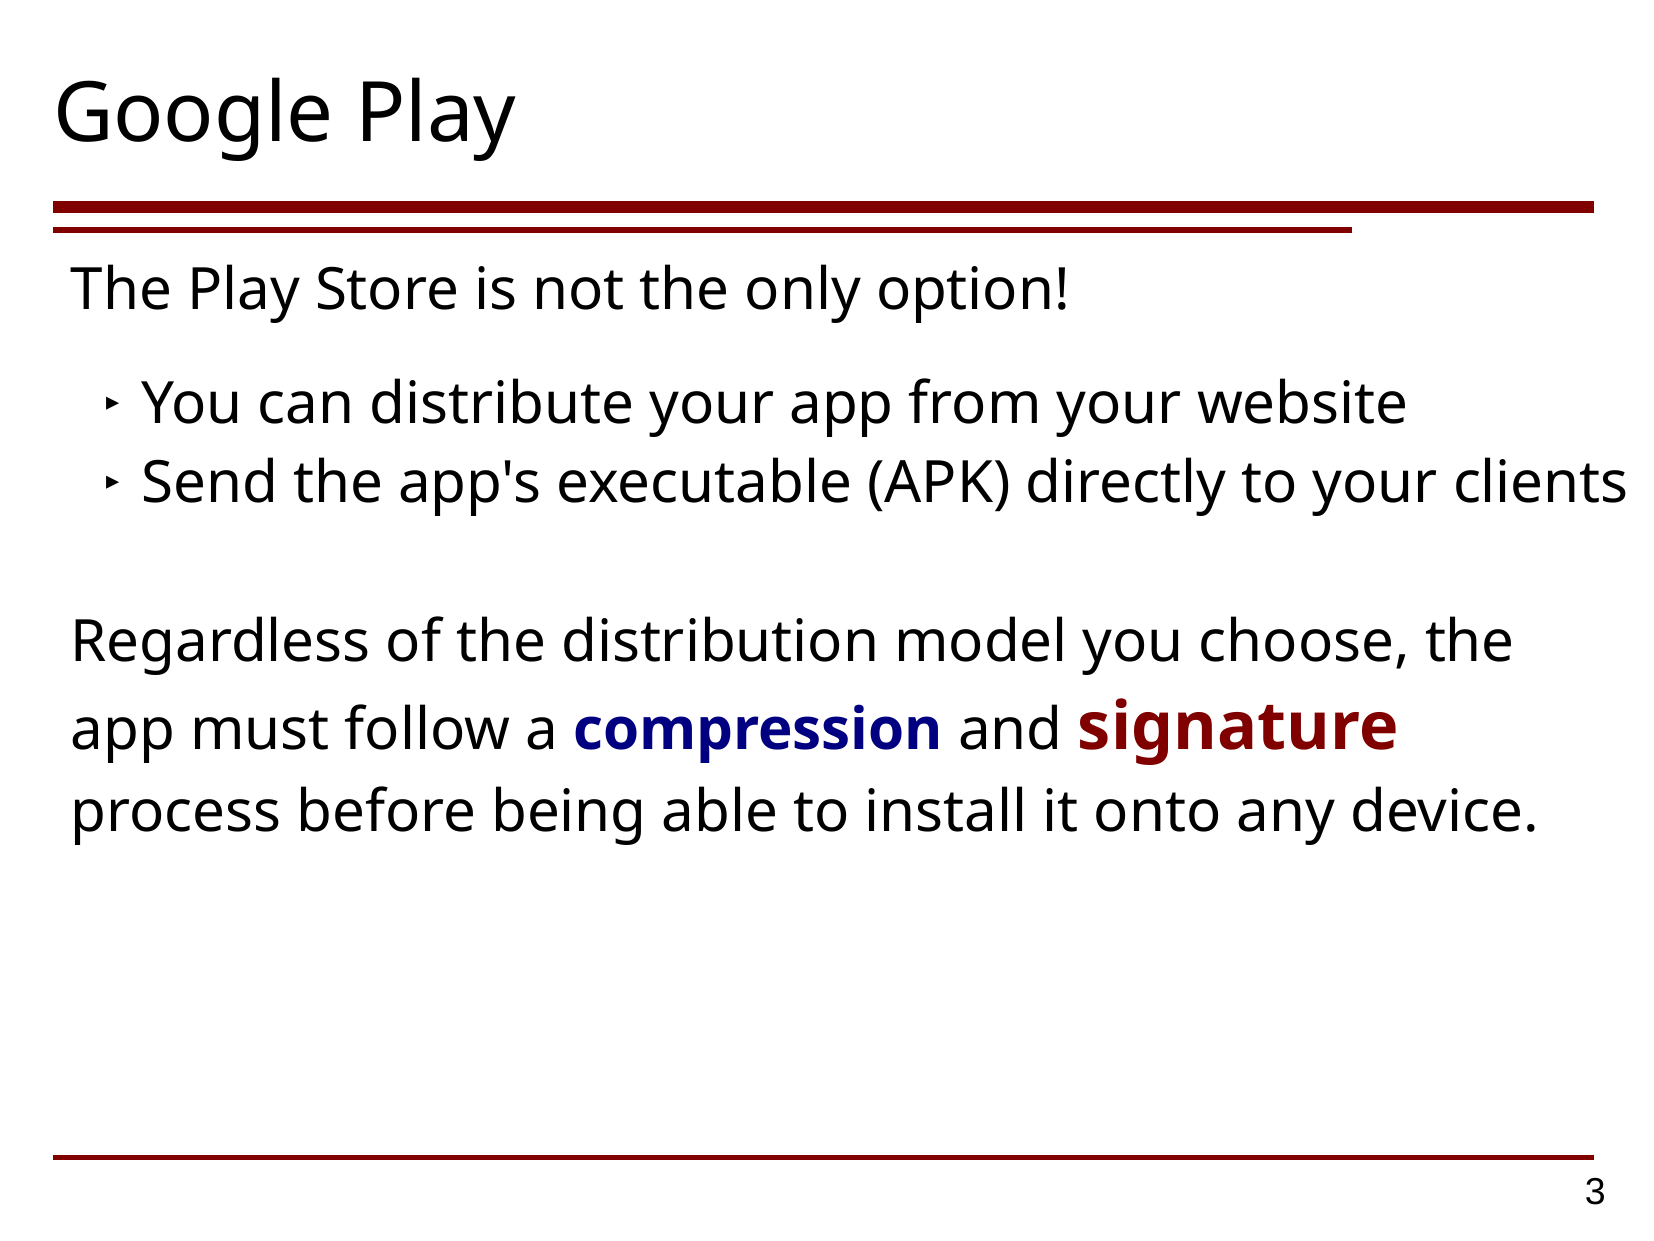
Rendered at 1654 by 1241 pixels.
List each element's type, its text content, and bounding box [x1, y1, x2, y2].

text_box <number> [35, 1163, 1654, 1221]
text_box The Play Store is not the only option! You can distribute your app from your website Send the app's executable (APK) directly to your clients Regardless of the distribution model you choose, the app must follow a compression and signature process before being able to install it onto any device. [55, 240, 1592, 846]
subtitle Google Play [53, 48, 1542, 172]
